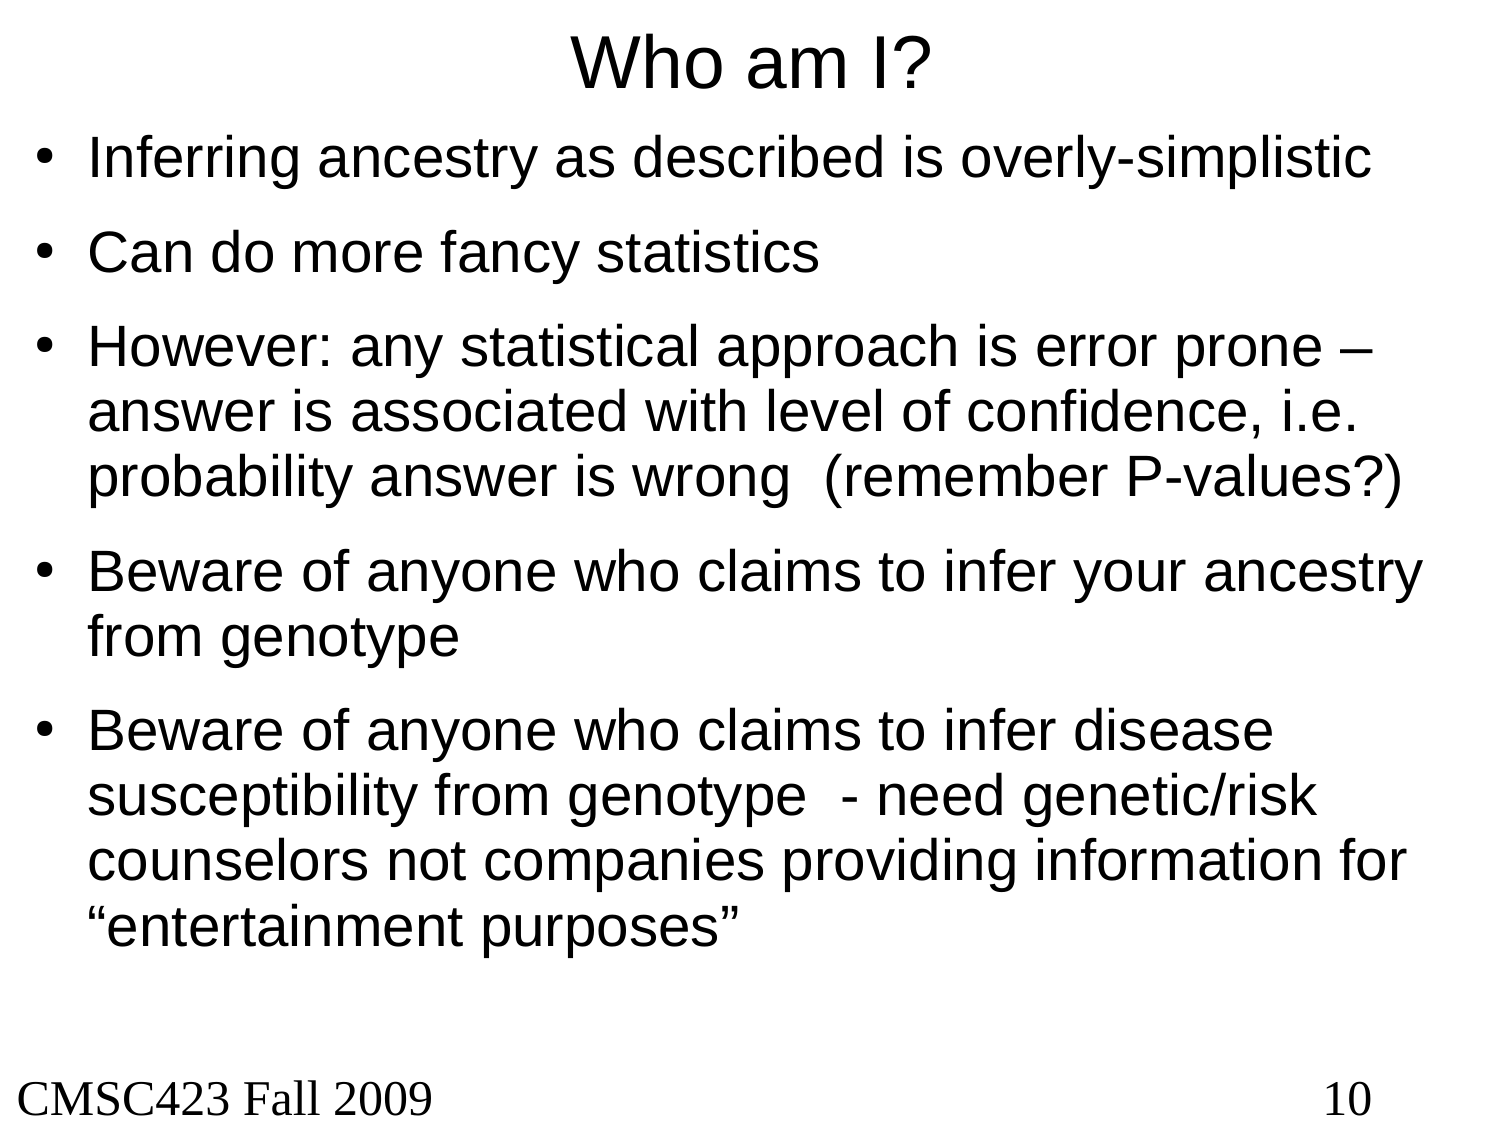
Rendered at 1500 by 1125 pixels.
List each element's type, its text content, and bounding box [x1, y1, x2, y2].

title Who am I? [19, 9, 1485, 116]
list Inferring ancestry as described is overly-simplistic Can do more fancy statistics However: any statistical approach is error prone – answer is associated with level of confidence, i.e. probability answer is wrong (remember P-values?) Beware of anyone who claims to infer your ancestry from genotype Beware of anyone who claims to infer disease susceptibility from genotype - need genetic/risk counselors not companies providing information for “entertainment purposes” [16, 124, 1485, 1057]
